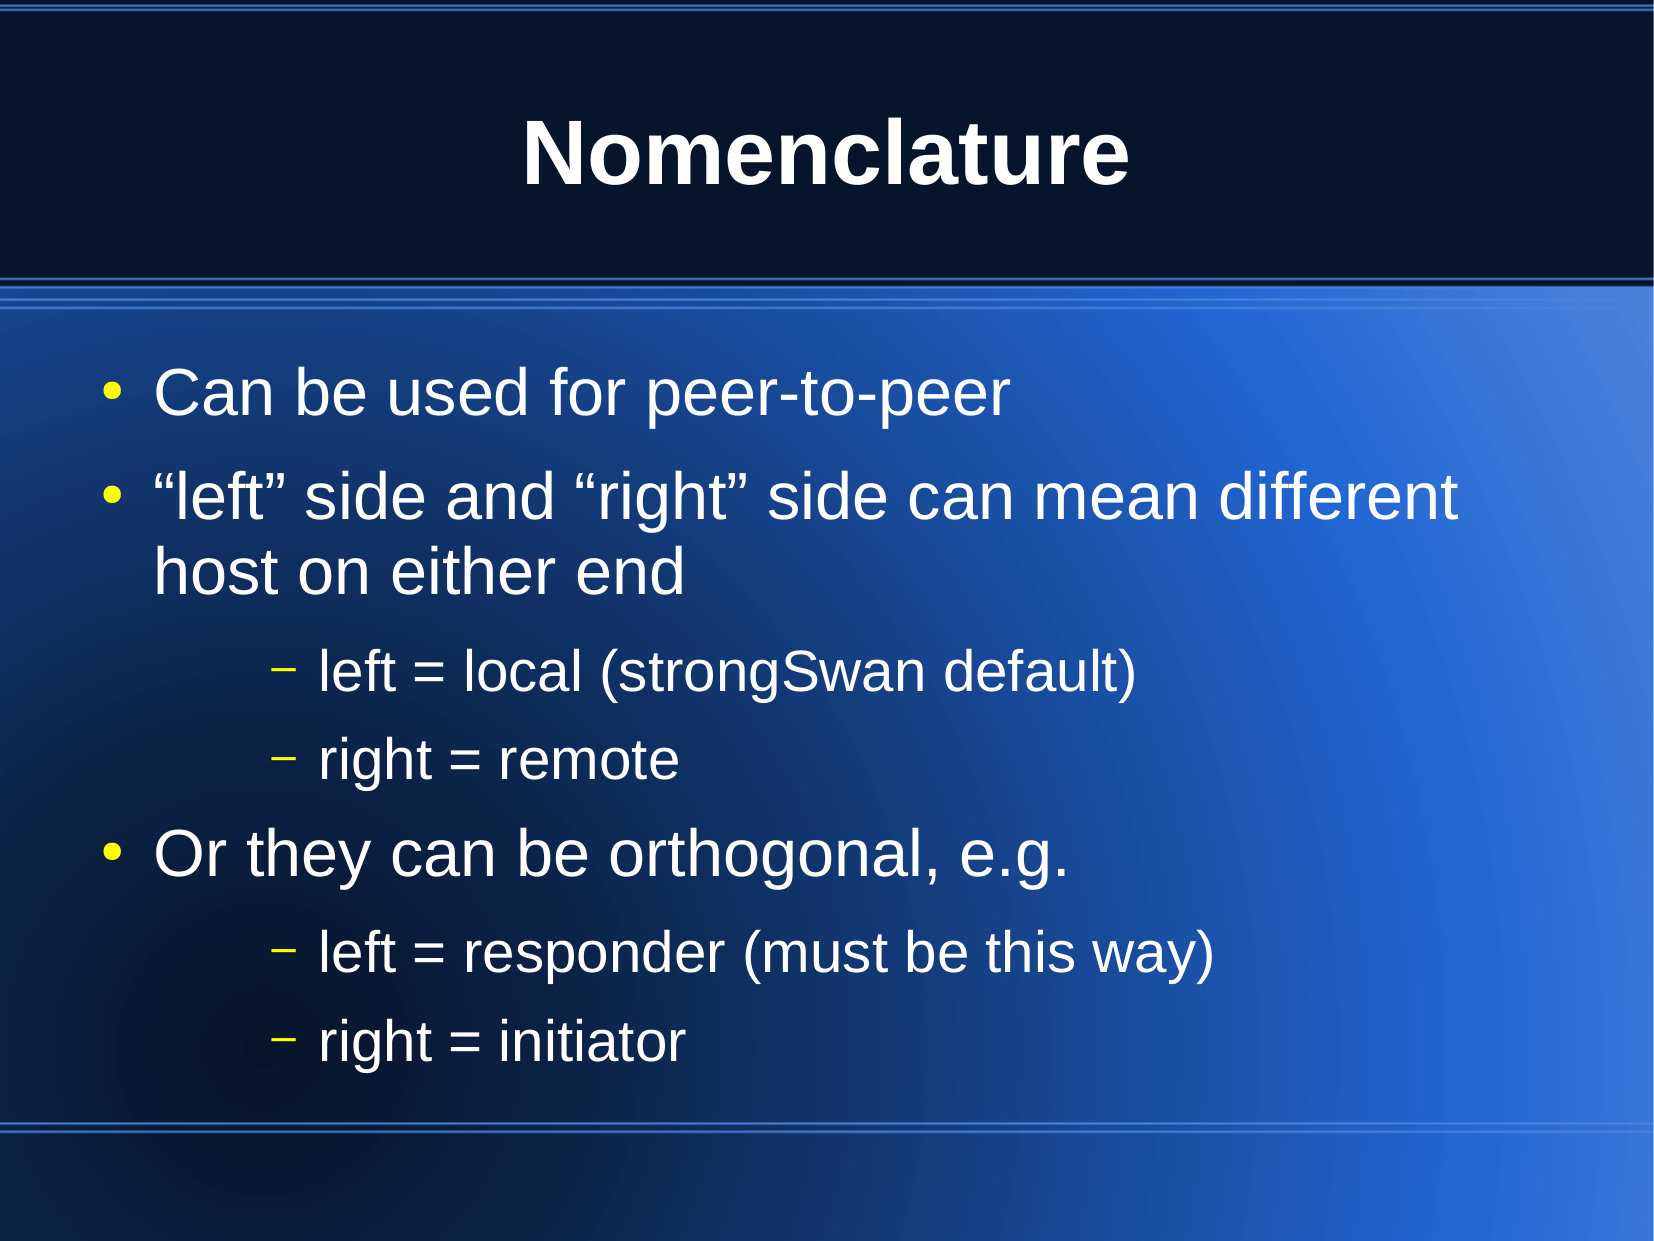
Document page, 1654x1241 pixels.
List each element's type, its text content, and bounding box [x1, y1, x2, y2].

title Nomenclature [82, 49, 1571, 257]
list Can be used for peer-to-peer “left” side and “right” side can mean different host on either end left = local (strongSwan default) right = remote Or they can be orthogonal, e.g. left = responder (must be this way) right = initiator [82, 355, 1571, 1075]
picture [0, 0, 1654, 1241]
